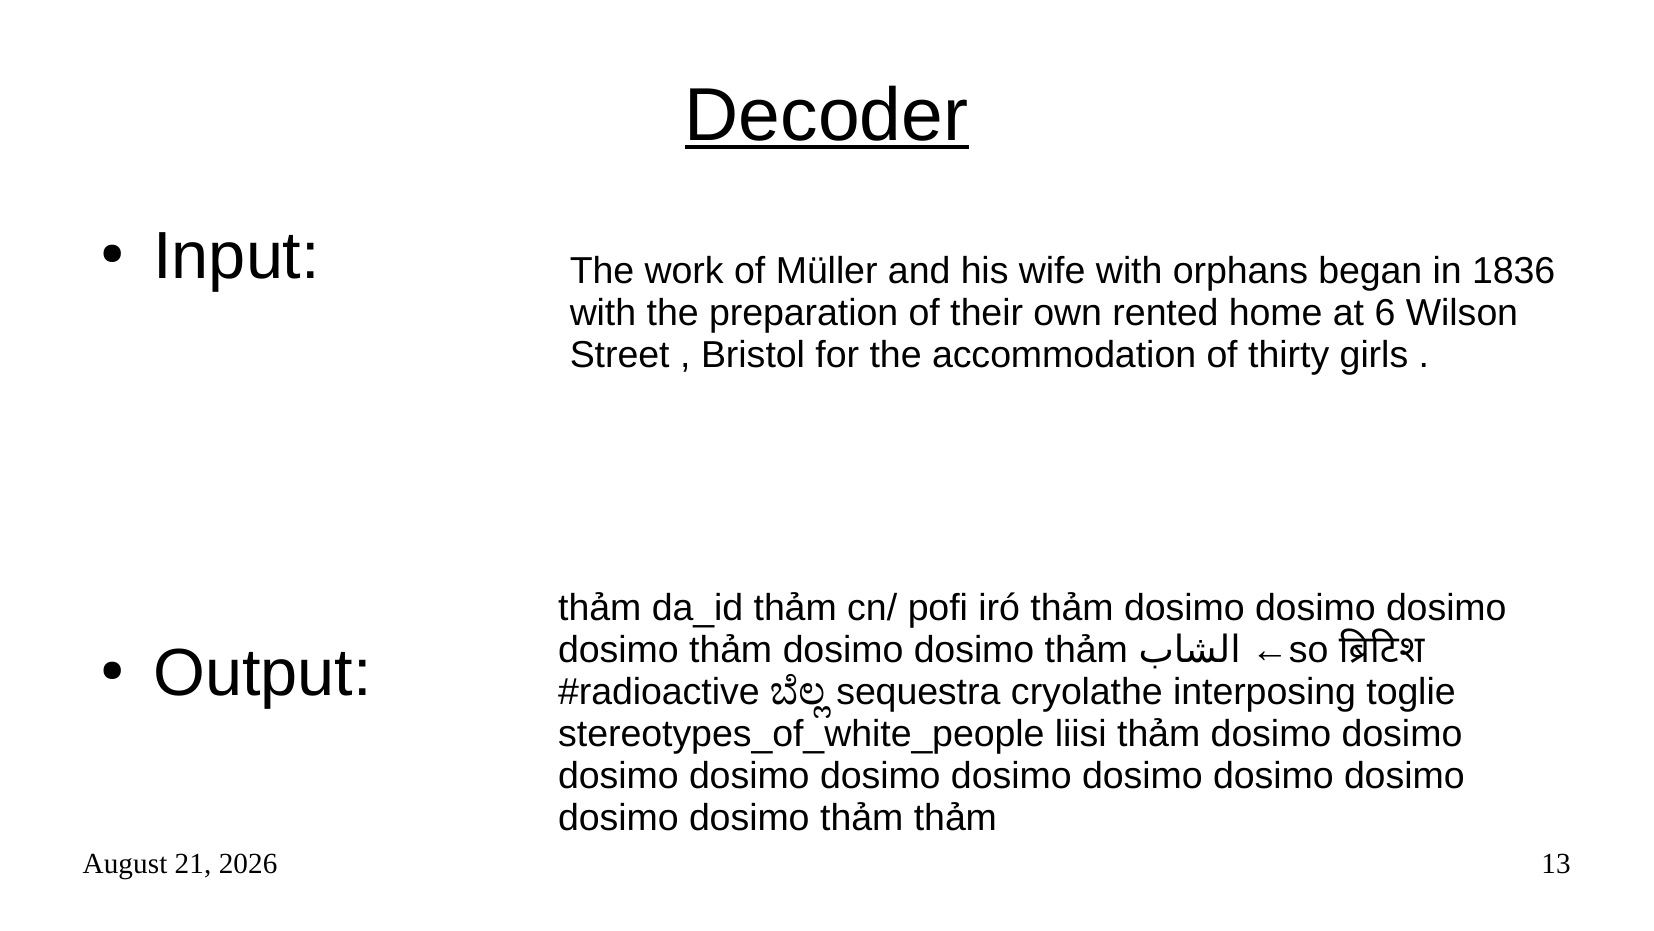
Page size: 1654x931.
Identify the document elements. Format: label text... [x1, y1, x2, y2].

list Input: Output: [82, 217, 1571, 758]
title Decoder [82, 37, 1571, 193]
text_box thảm da_id thảm cn/ pofi iró thảm dosimo dosimo dosimo dosimo thảm dosimo dosimo thảm الشاب ←so ब्रिटिश #radioactive ಬೆಲ್ಲ sequestra cryolathe interposing toglie stereotypes_of_white_people liisi thảm dosimo dosimo dosimo dosimo dosimo dosimo dosimo dosimo dosimo dosimo dosimo thảm thảm [543, 578, 1524, 931]
text_box The work of Müller and his wife with orphans began in 1836 with the preparation of their own rented home at 6 Wilson Street , Bristol for the accommodation of thirty girls . [555, 242, 1607, 426]
